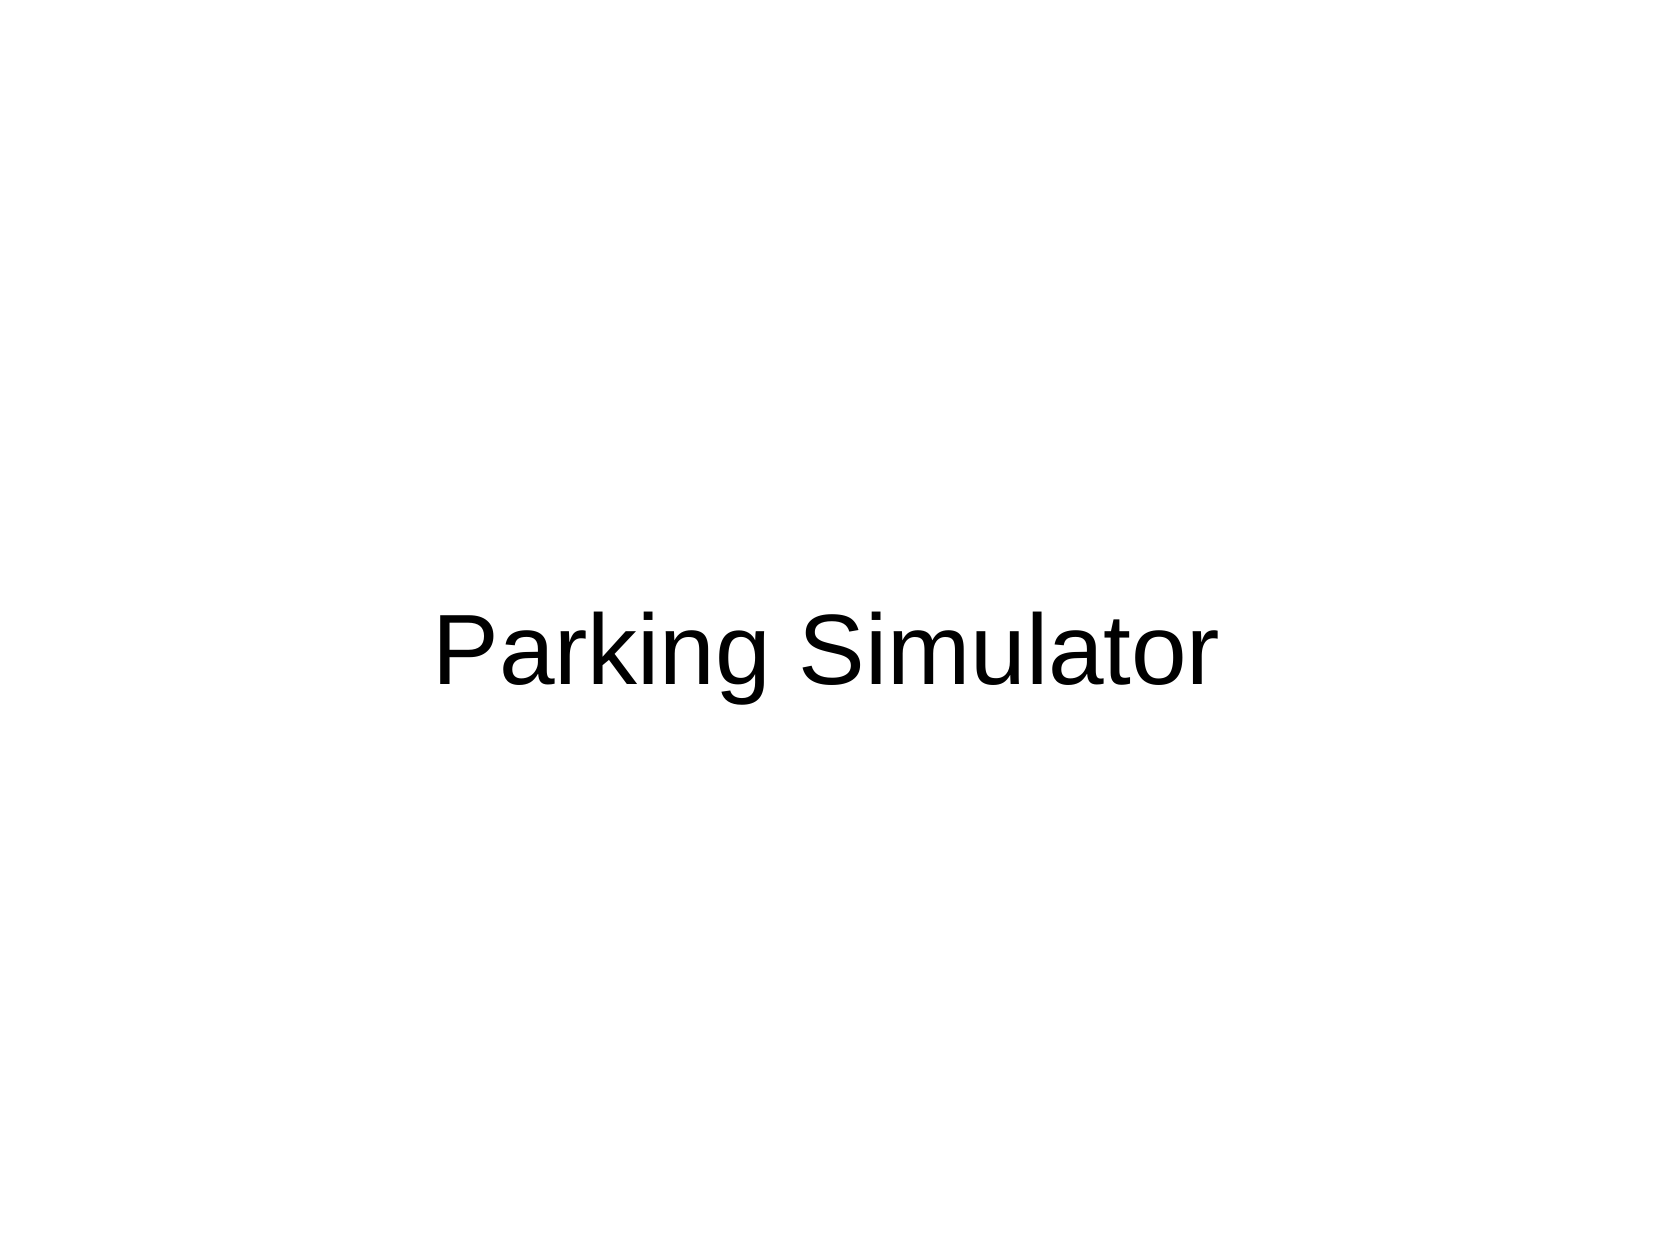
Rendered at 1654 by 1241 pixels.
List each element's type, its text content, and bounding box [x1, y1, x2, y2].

subtitle Parking Simulator [82, 290, 1571, 1010]
